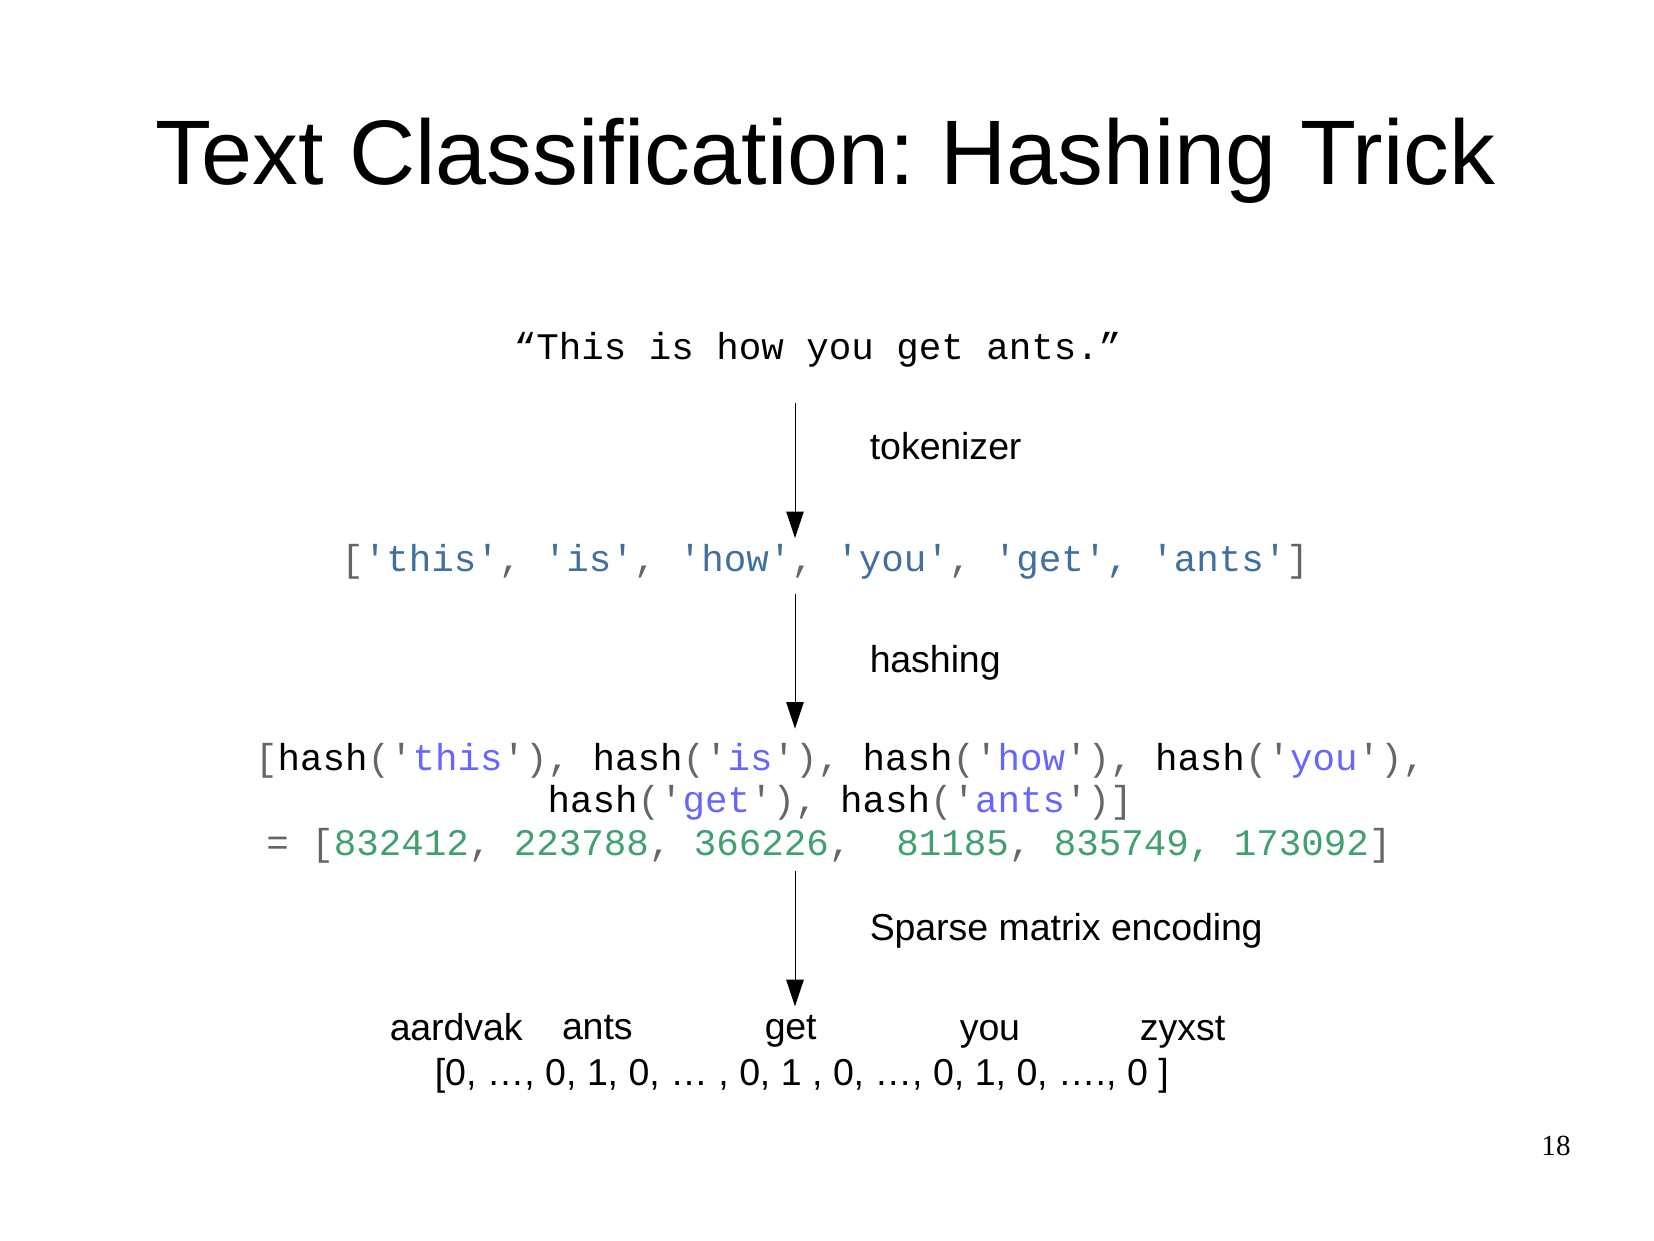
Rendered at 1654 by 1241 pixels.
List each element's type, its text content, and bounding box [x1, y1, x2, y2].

text_box tokenizer [855, 418, 1111, 476]
text_box Sparse matrix encoding [855, 911, 1321, 956]
text_box ants [547, 997, 698, 1058]
text_box get [750, 997, 871, 1084]
text_box hashing [855, 630, 1561, 730]
text_box [hash('this'), hash('is'), hash('how'), hash('you'), hash('get'), hash('ants')] = [832412, 223788, 366226, 81185, 835749, 173092] [150, 739, 1531, 911]
title Text Classification: Hashing Trick [82, 49, 1571, 257]
text_box aardvak [375, 999, 541, 1057]
text_box you [945, 999, 1125, 1057]
text_box [0, …, 0, 1, 0, … , 0, 1 , 0, …, 0, 1, 0, …., 0 ] [420, 1044, 1186, 1102]
text_box zyxst [1125, 999, 1261, 1057]
text_box ['this', 'is', 'how', 'you', 'get', 'ants'] [315, 540, 1336, 584]
text_box “This is how you get ants.” [465, 328, 1171, 372]
